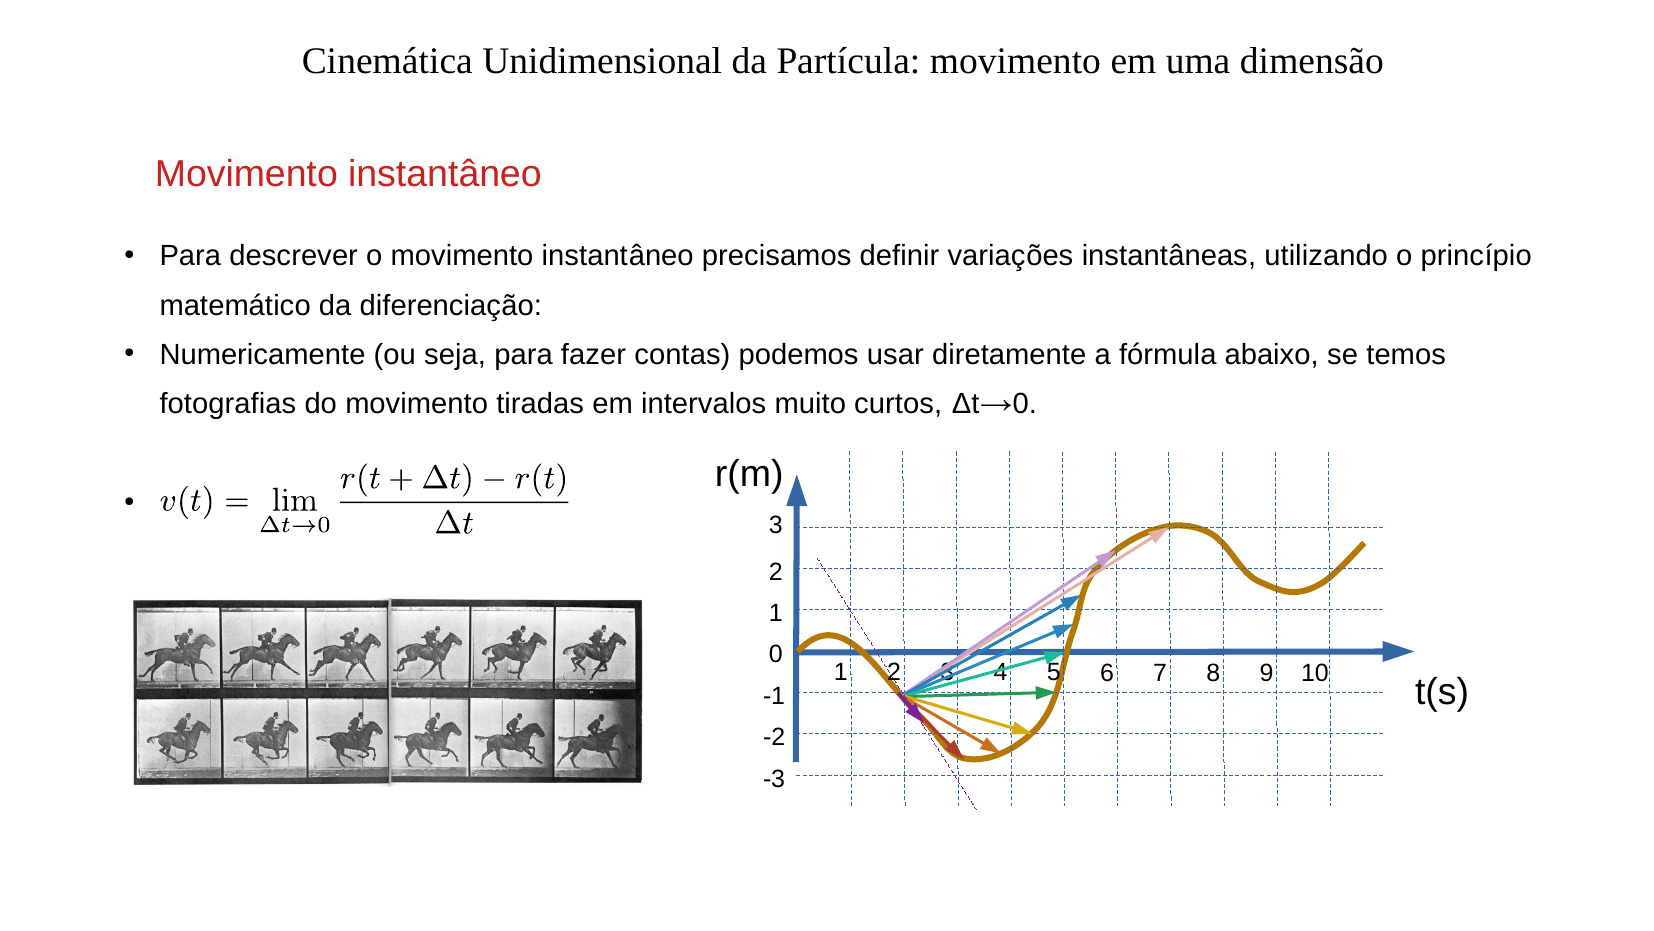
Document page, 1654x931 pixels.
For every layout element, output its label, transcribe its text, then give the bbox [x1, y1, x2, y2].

text_box 3 [925, 650, 965, 677]
text_box Para descrever o movimento instantâneo precisamos definir variações instantâneas, utilizando o princípio matemático da diferenciação: Numericamente (ou seja, para fazer contas) podemos usar diretamente a fórmula abaixo, se temos fotografias do movimento tiradas em intervalos muito curtos, Δt→0. [109, 215, 1608, 576]
text_box 2 [872, 650, 917, 694]
text_box 8 [1191, 650, 1236, 694]
text_box 9 [1244, 651, 1286, 694]
text_box 0 [754, 632, 798, 674]
text_box t(s) [1400, 663, 1485, 721]
text_box 4 [978, 666, 1023, 692]
chart [883, 413, 1067, 514]
picture [159, 463, 569, 534]
text_box 1 [754, 593, 798, 632]
text_box -1 [748, 674, 801, 715]
text_box 2 [754, 550, 798, 593]
text_box -3 [748, 756, 801, 800]
text_box 3 [939, 660, 970, 678]
text_box 3 [754, 502, 798, 546]
text_box Cinemática Unidimensional da Partícula: movimento em uma dimensão [287, 11, 1401, 89]
text_box 10 [1286, 651, 1344, 694]
text_box 6 [1085, 650, 1129, 694]
text_box r(m) [700, 445, 799, 503]
picture [130, 598, 644, 787]
text_box 4 [978, 650, 1023, 674]
text_box 4 [978, 650, 1005, 662]
text_box -2 [748, 715, 801, 756]
text_box Movimento instantâneo [140, 145, 557, 202]
text_box 3 [925, 680, 970, 694]
text_box 7 [1138, 650, 1183, 694]
text_box 5 [1032, 650, 1076, 694]
text_box 3 [933, 670, 970, 686]
text_box [1342, 507, 1487, 595]
text_box 1 [819, 650, 863, 694]
